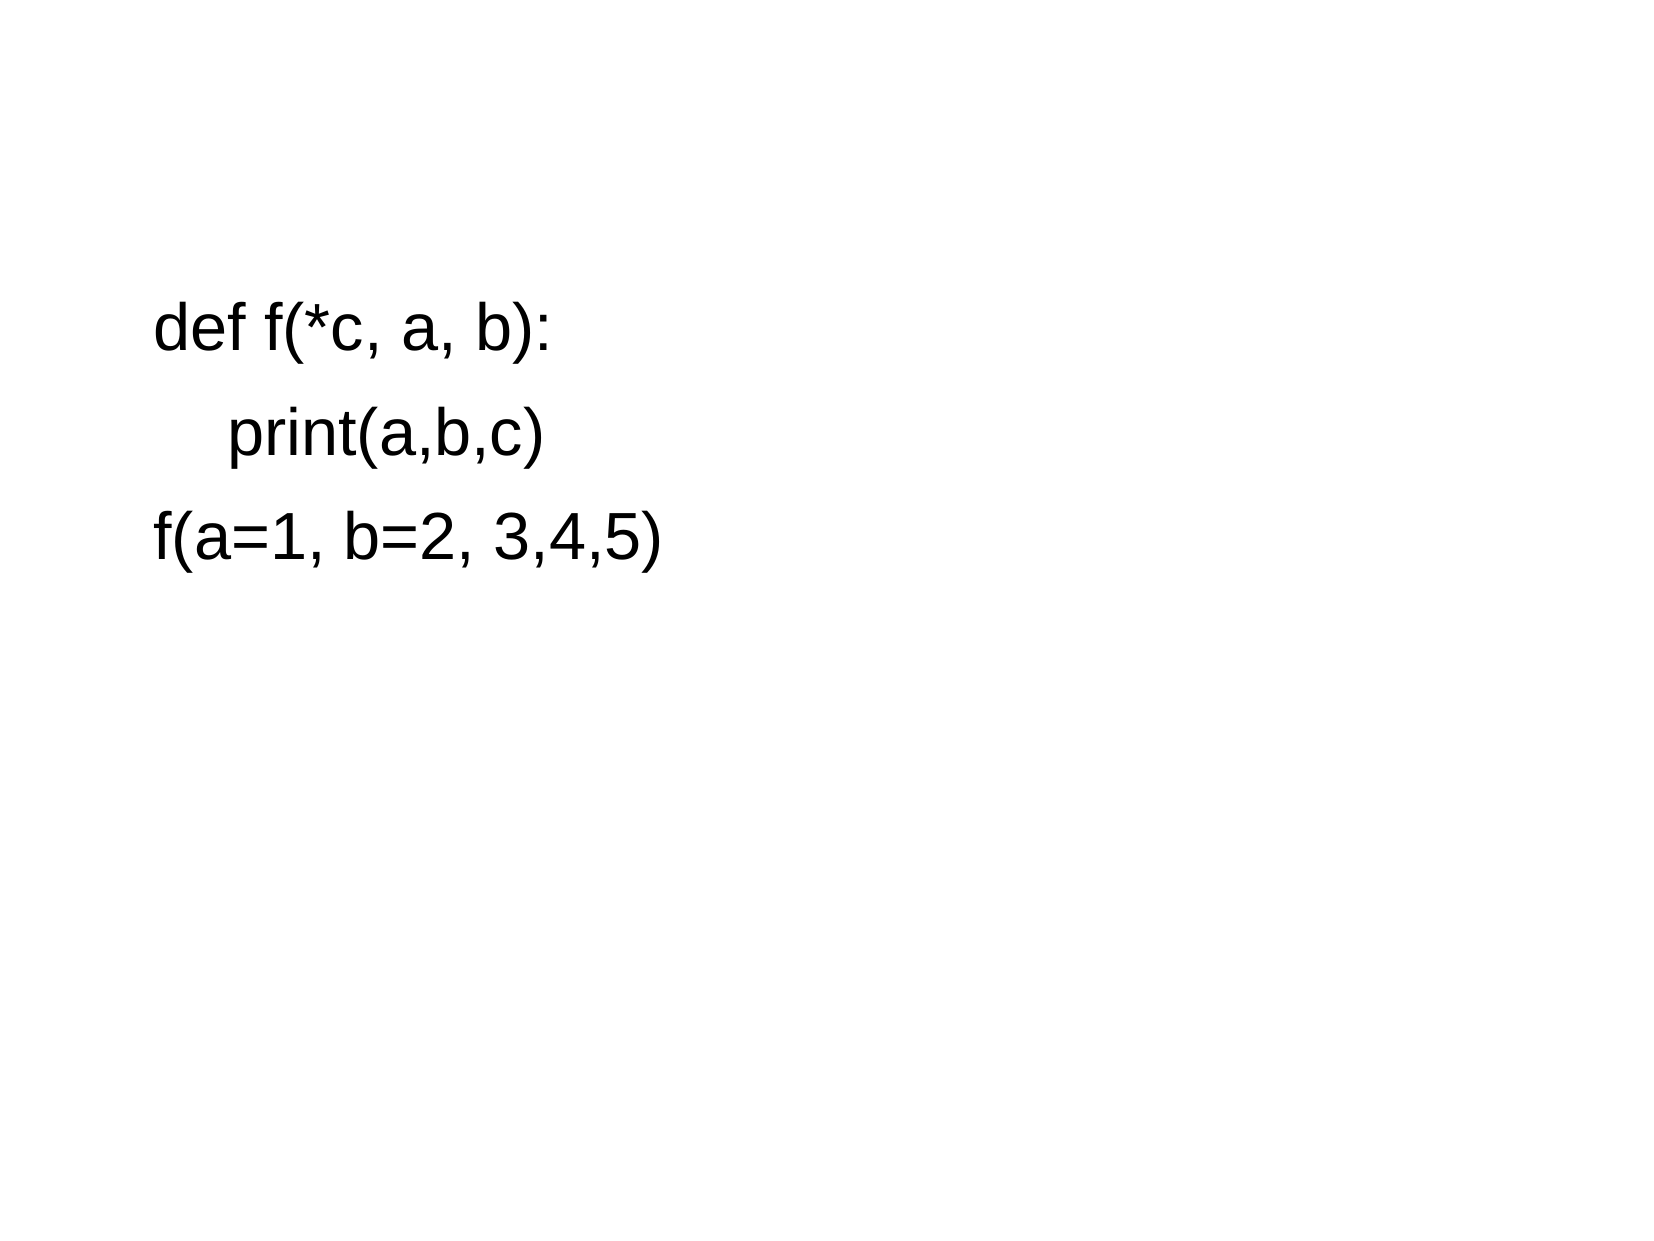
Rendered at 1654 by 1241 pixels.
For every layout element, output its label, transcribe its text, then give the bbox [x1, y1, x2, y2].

list def f(*c, a, b): print(a,b,c) f(a=1, b=2, 3,4,5) [82, 290, 1571, 1010]
